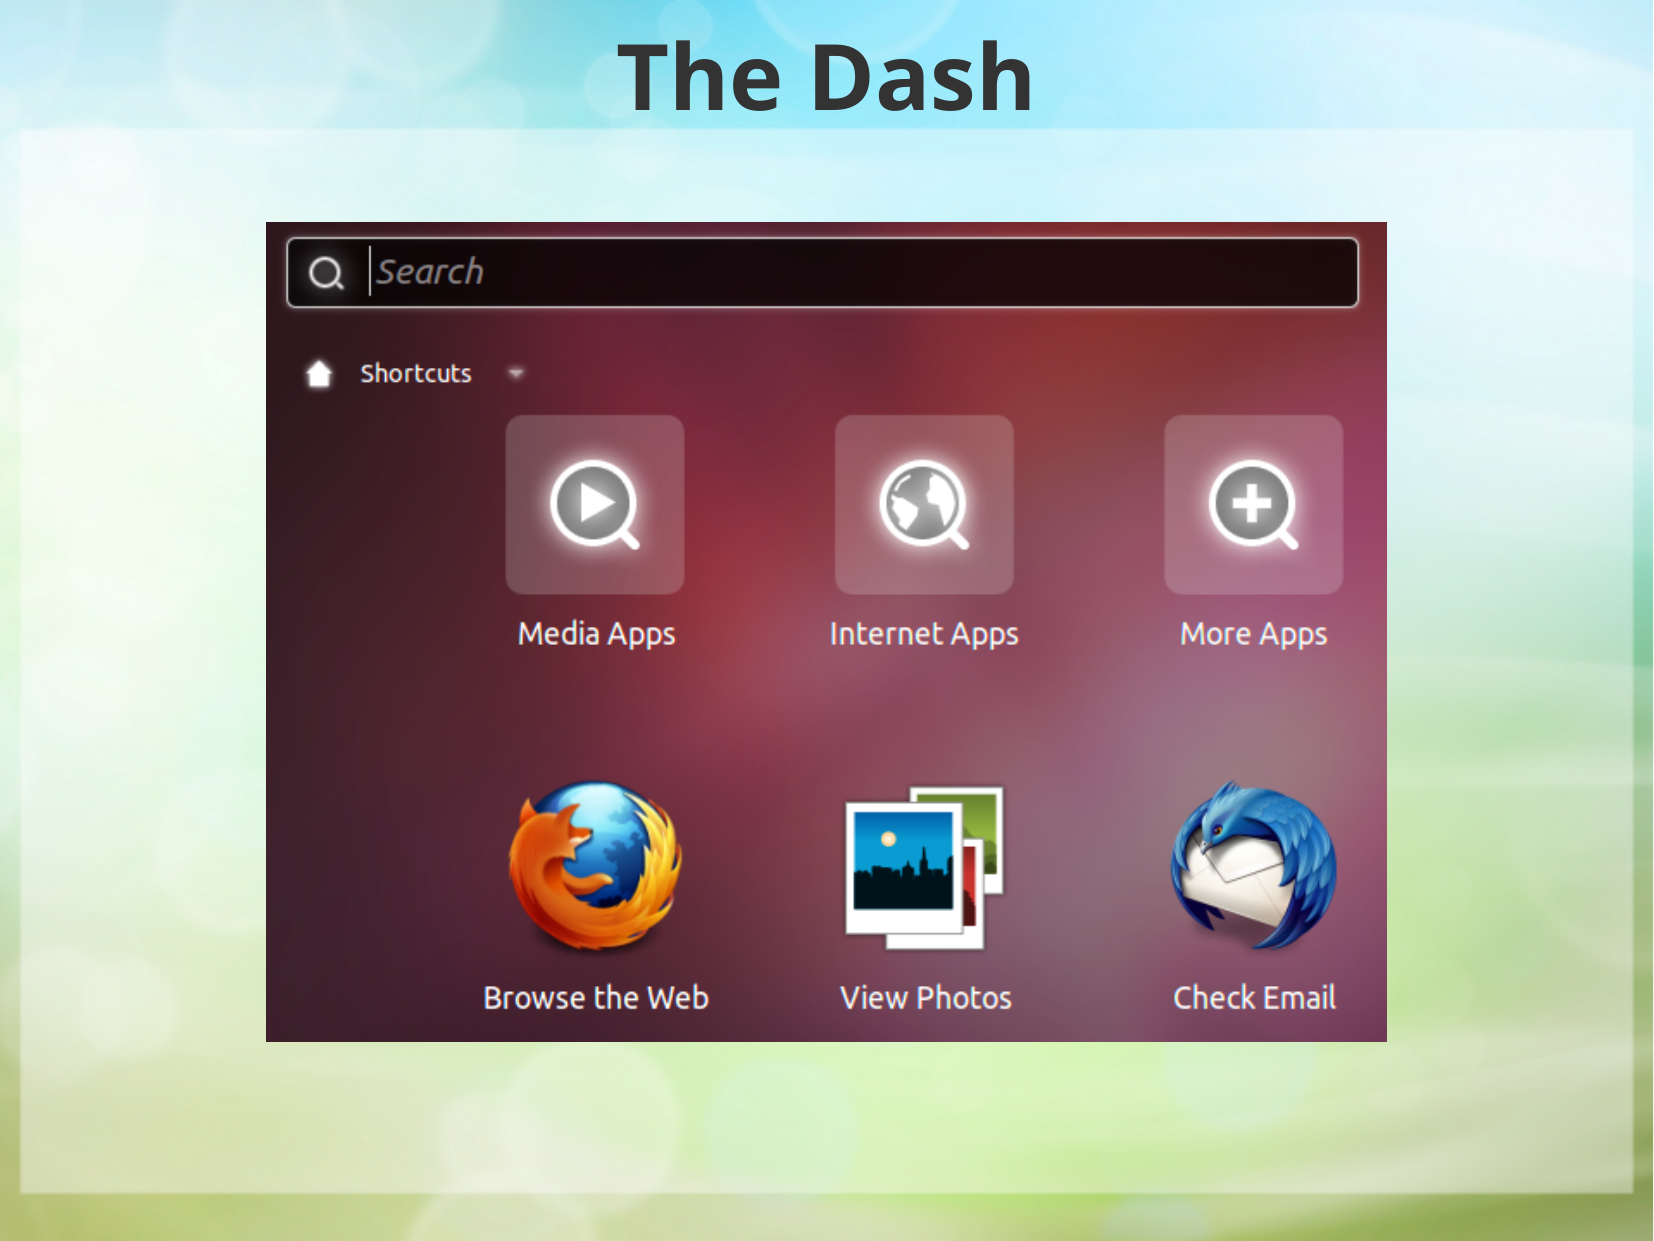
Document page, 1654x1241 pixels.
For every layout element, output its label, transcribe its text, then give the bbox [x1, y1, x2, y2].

title The Dash [82, 0, 1571, 151]
picture [0, 0, 1654, 1241]
